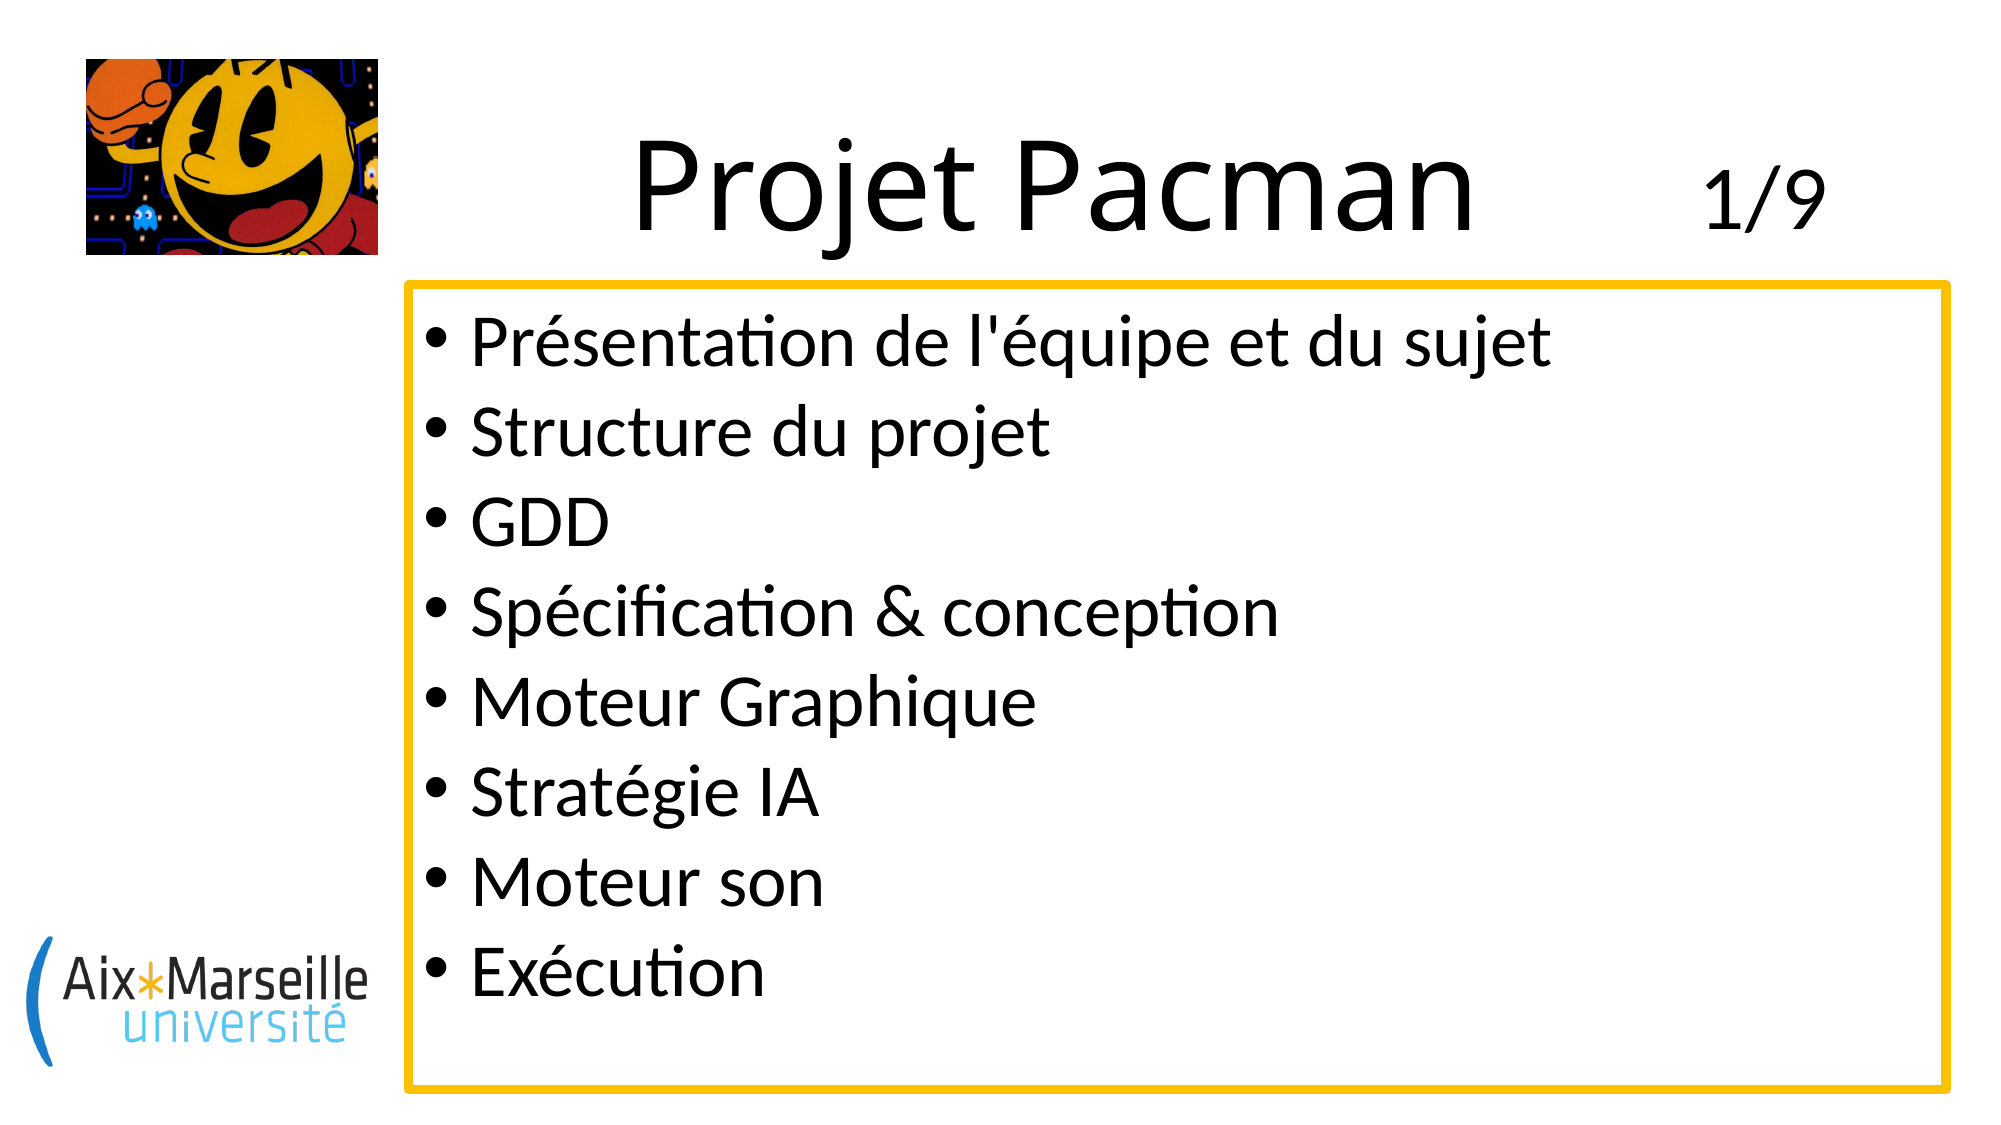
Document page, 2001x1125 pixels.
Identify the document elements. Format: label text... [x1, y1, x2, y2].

title Projet Pacman [465, 73, 1644, 265]
text_box Présentation de l'équipe et du sujet Structure du projet GDD Spécification & conception Moteur Graphique Stratégie IA Moteur son Exécution [408, 284, 1946, 1090]
subtitle <numéro>/9 [1559, 142, 1968, 255]
picture [86, 59, 378, 255]
picture [0, 903, 425, 1096]
